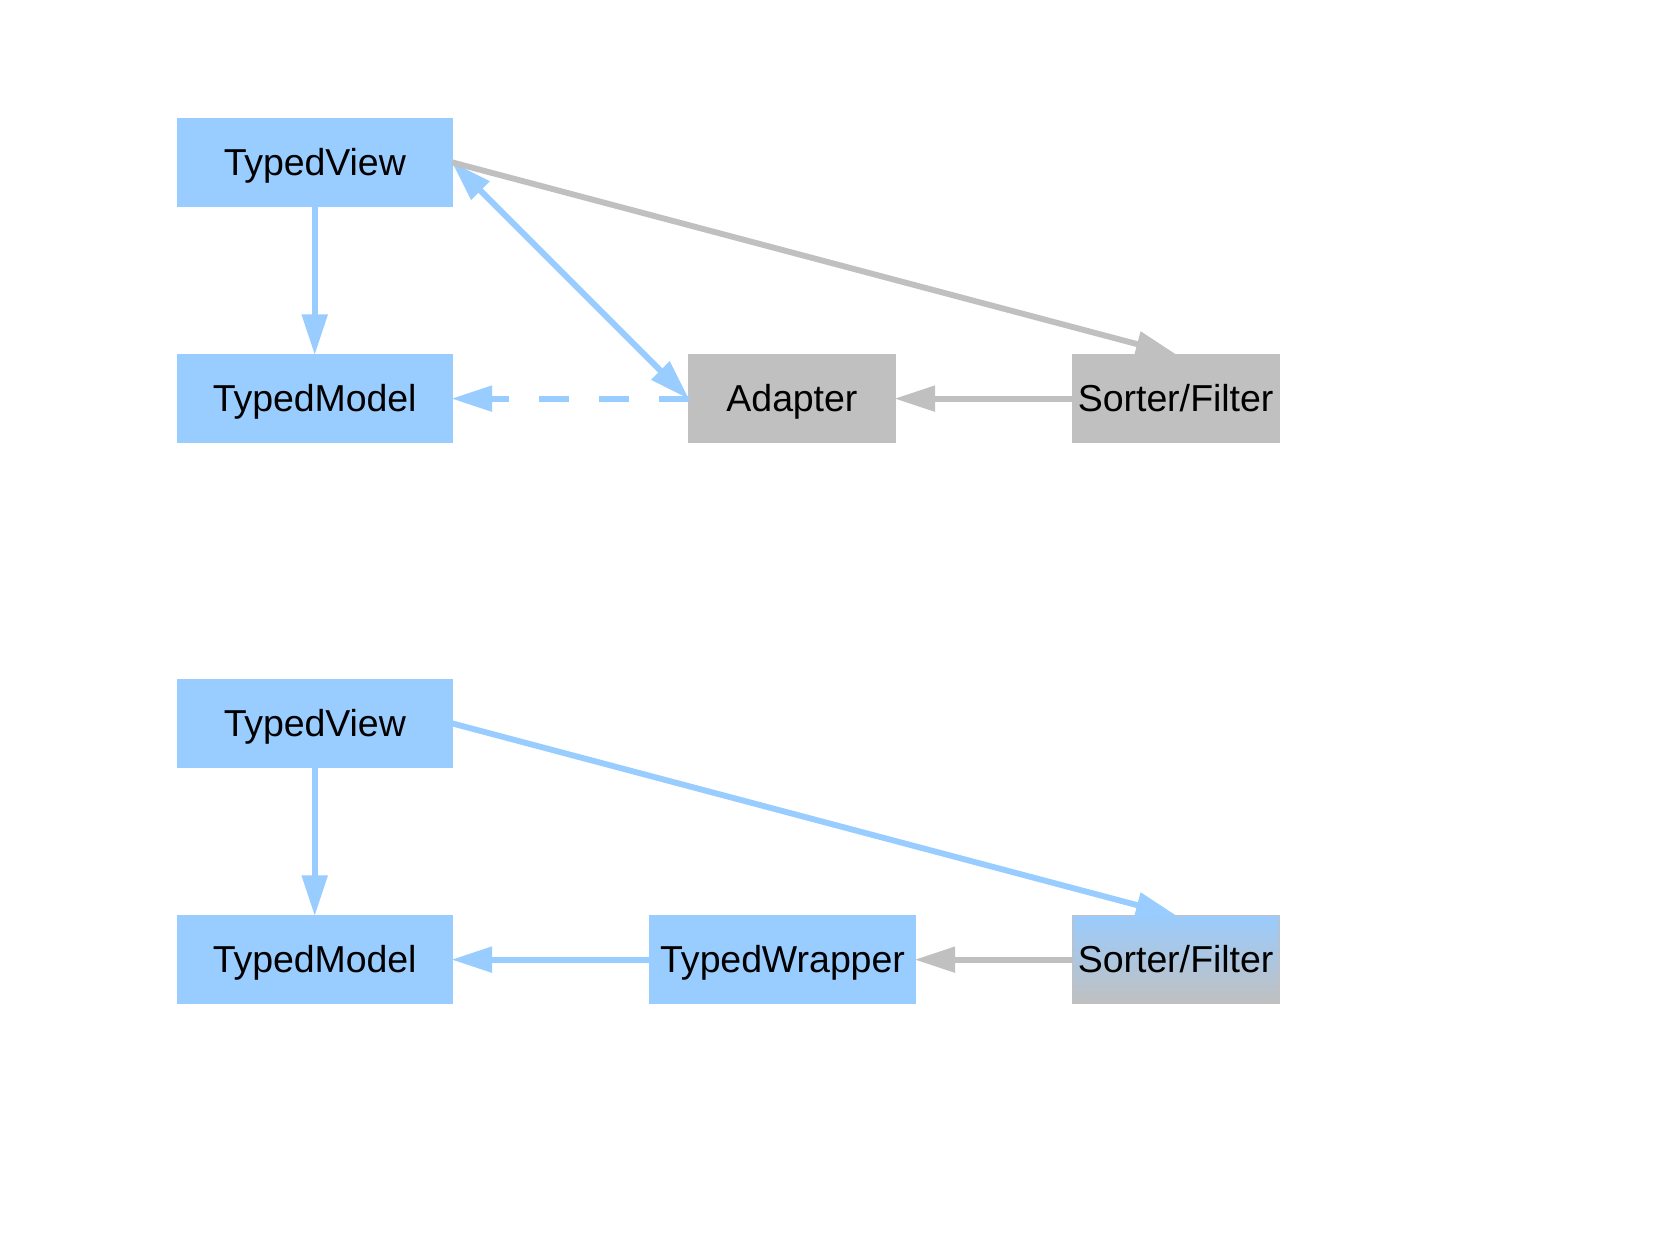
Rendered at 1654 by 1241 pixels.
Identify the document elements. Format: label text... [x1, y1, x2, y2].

text_box TypedModel [177, 354, 453, 443]
text_box Sorter/Filter [1072, 354, 1280, 443]
text_box TypedView [177, 118, 453, 207]
text_box TypedView [177, 679, 453, 768]
text_box TypedWrapper [649, 915, 916, 1004]
text_box Sorter/Filter [1072, 915, 1280, 1004]
text_box Adapter [688, 354, 896, 443]
text_box TypedModel [177, 915, 453, 1004]
